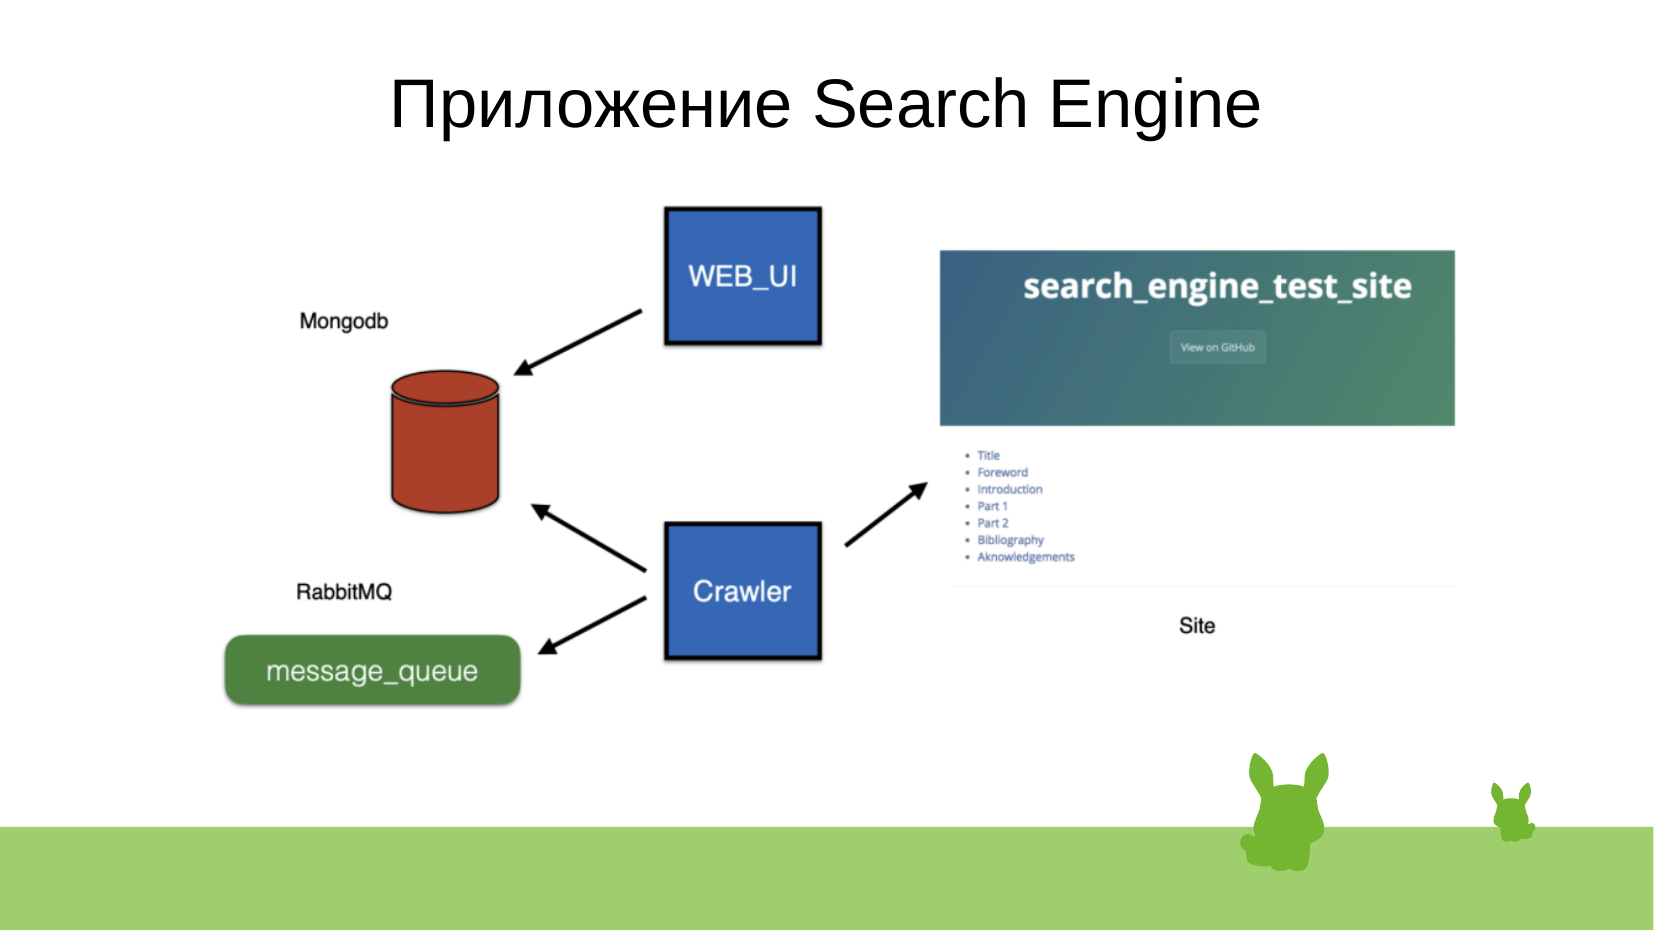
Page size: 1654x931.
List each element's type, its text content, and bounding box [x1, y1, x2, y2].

picture [170, 178, 1501, 751]
title Приложение Search Engine [88, 29, 1565, 178]
